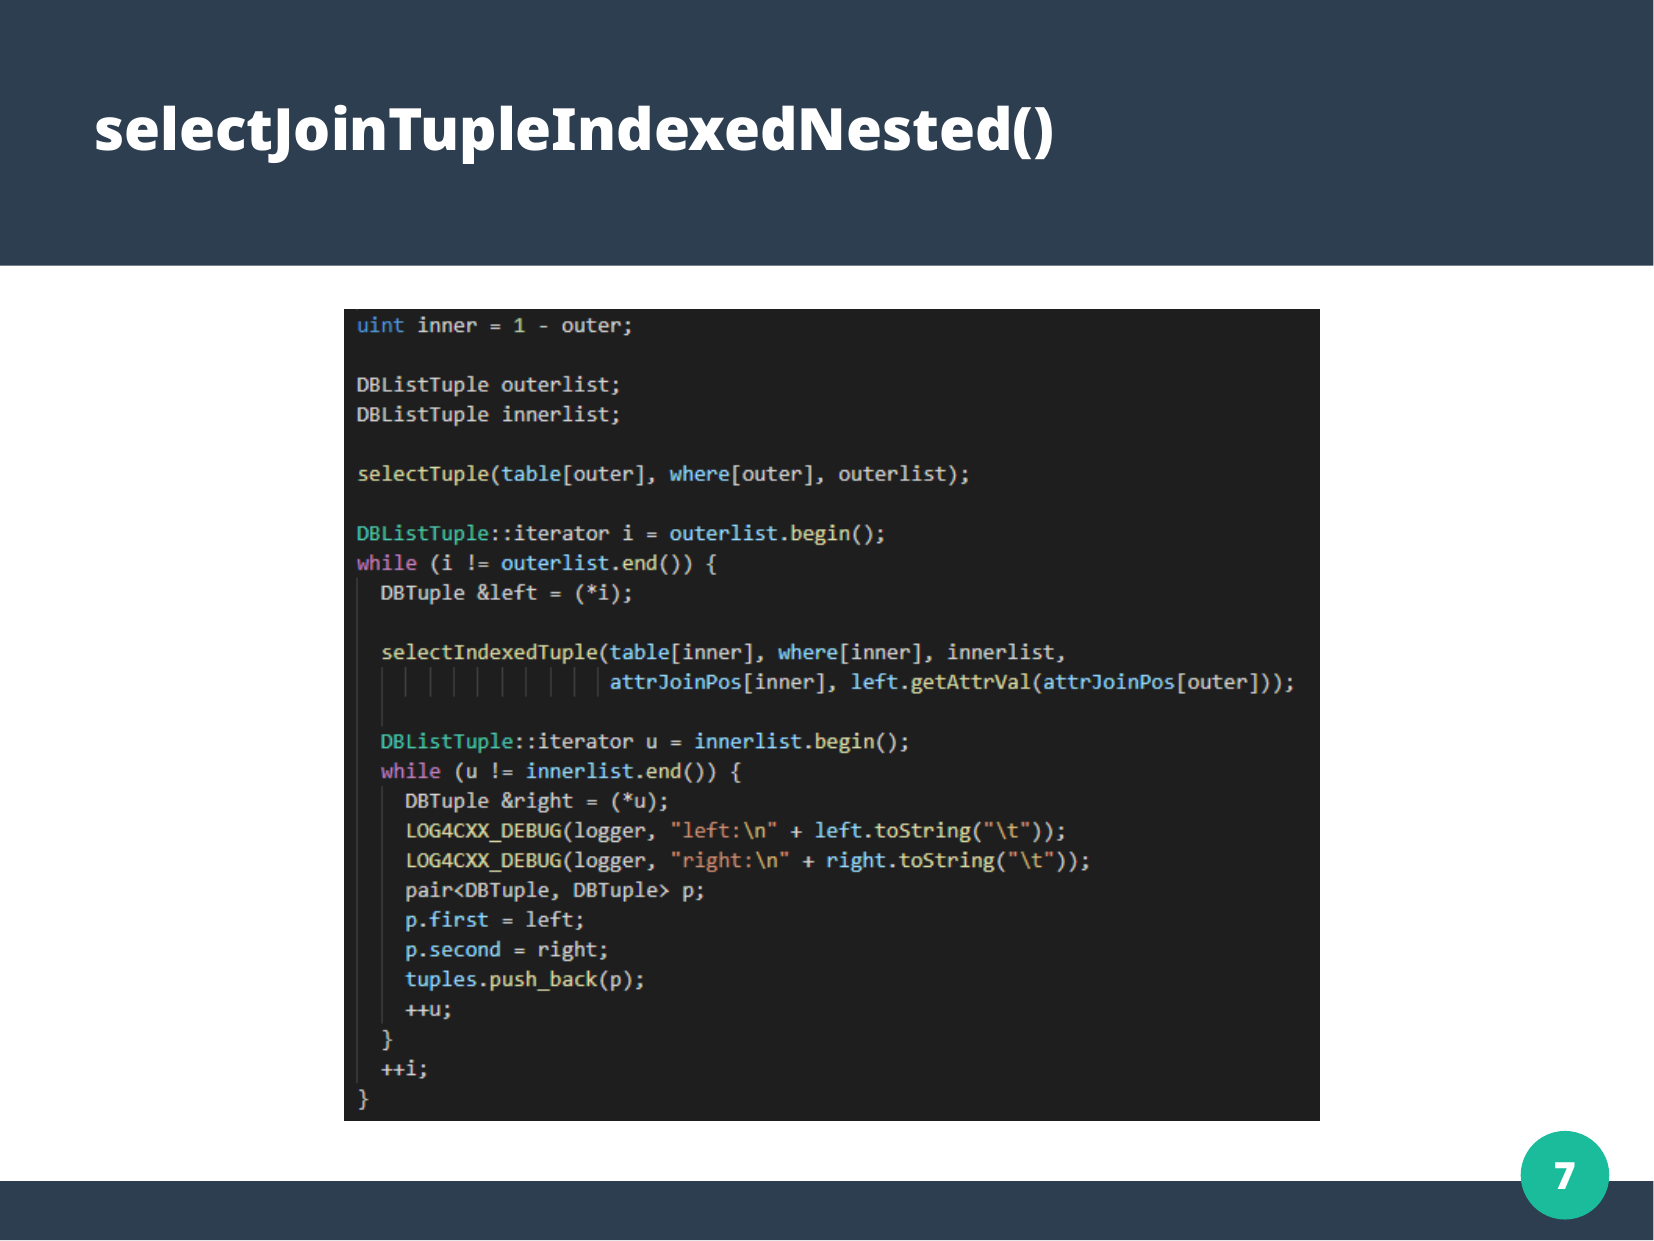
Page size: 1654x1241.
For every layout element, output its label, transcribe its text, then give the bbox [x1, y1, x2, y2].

title selectJoinTupleIndexedNested() [59, 49, 1595, 207]
picture [344, 309, 1320, 1121]
